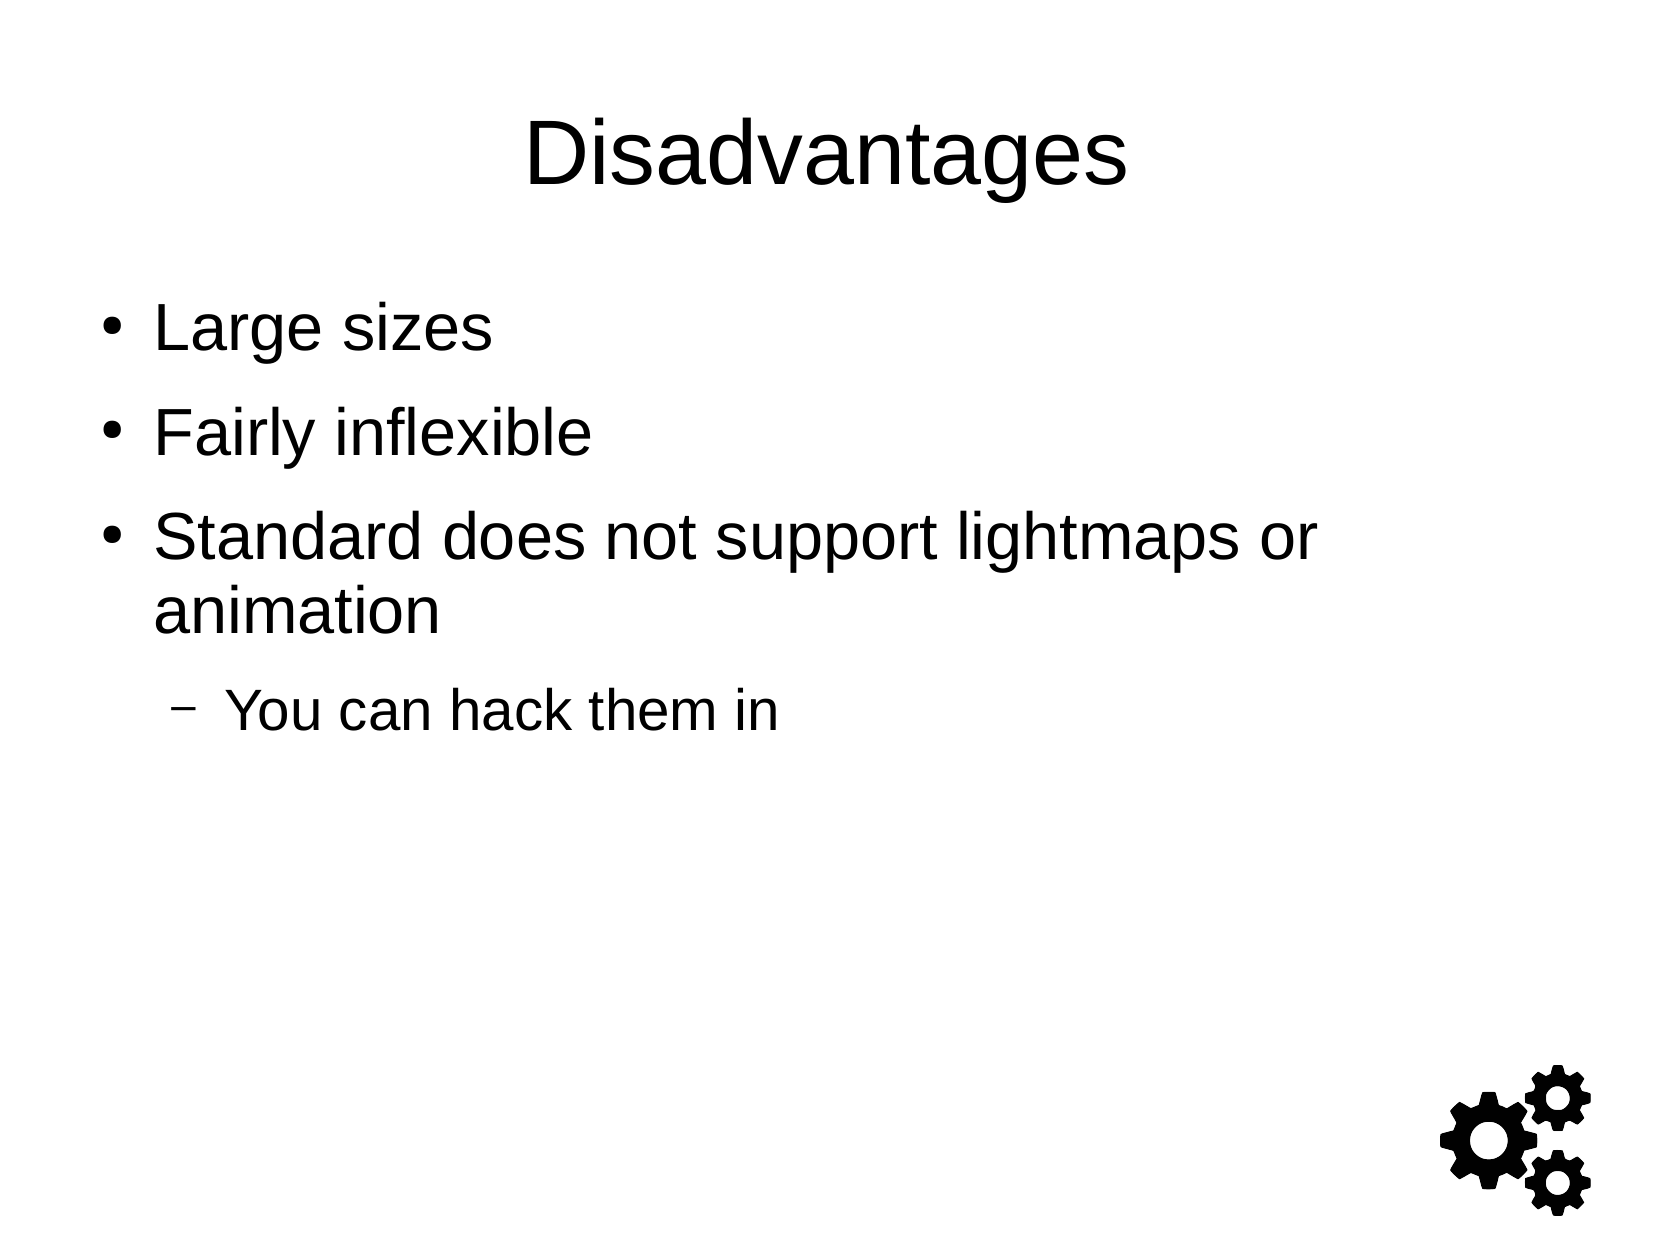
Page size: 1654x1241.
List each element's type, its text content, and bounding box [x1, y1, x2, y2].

list Large sizes Fairly inflexible Standard does not support lightmaps or animation You can hack them in [82, 290, 1571, 1010]
title Disadvantages [82, 49, 1571, 257]
picture [1440, 1065, 1591, 1216]
